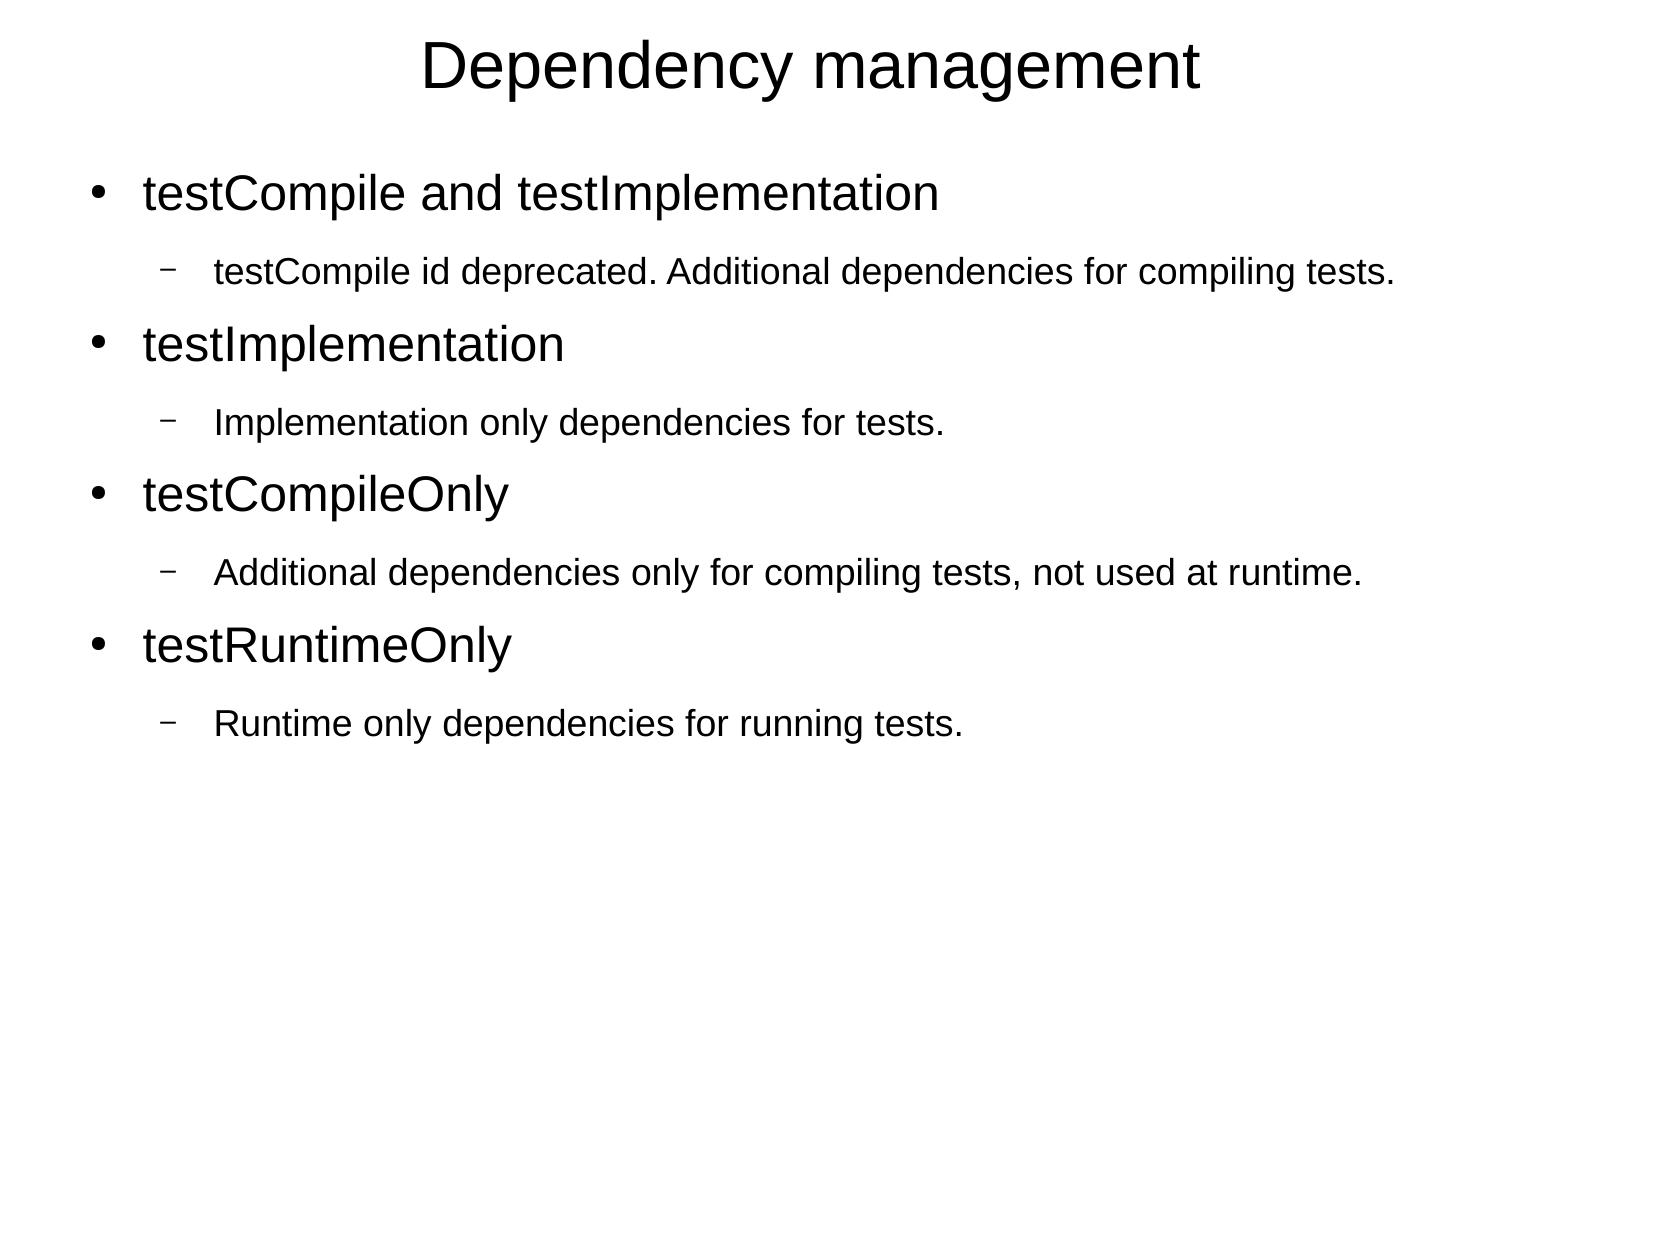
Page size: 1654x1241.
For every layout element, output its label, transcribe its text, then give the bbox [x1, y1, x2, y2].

title Dependency management [15, 0, 1571, 136]
list testCompile and testImplementation testCompile id deprecated. Additional dependencies for compiling tests. testImplementation Implementation only dependencies for tests. testCompileOnly Additional dependencies only for compiling tests, not used at runtime. testRuntimeOnly Runtime only dependencies for running tests. [71, 165, 1561, 745]
